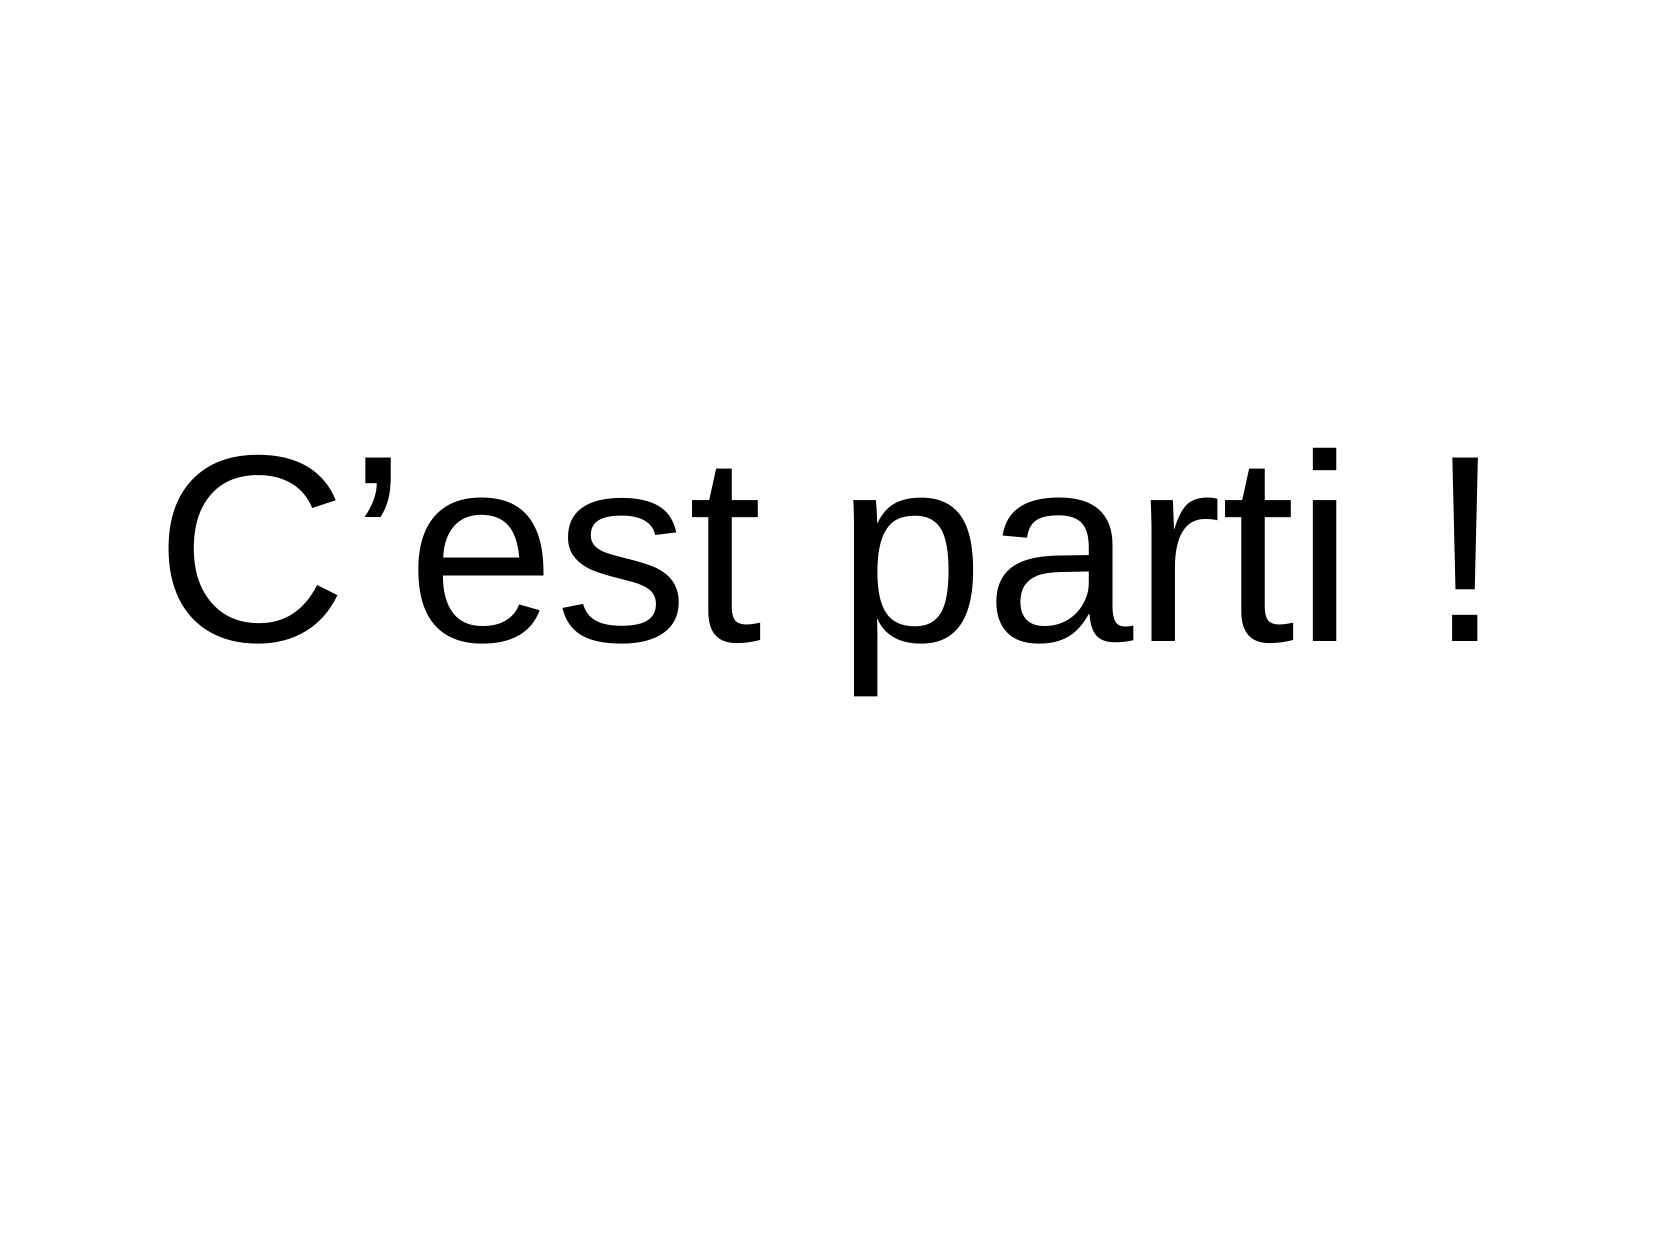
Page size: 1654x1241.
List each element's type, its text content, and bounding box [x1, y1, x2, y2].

title C’est parti ! [2, 312, 1654, 785]
